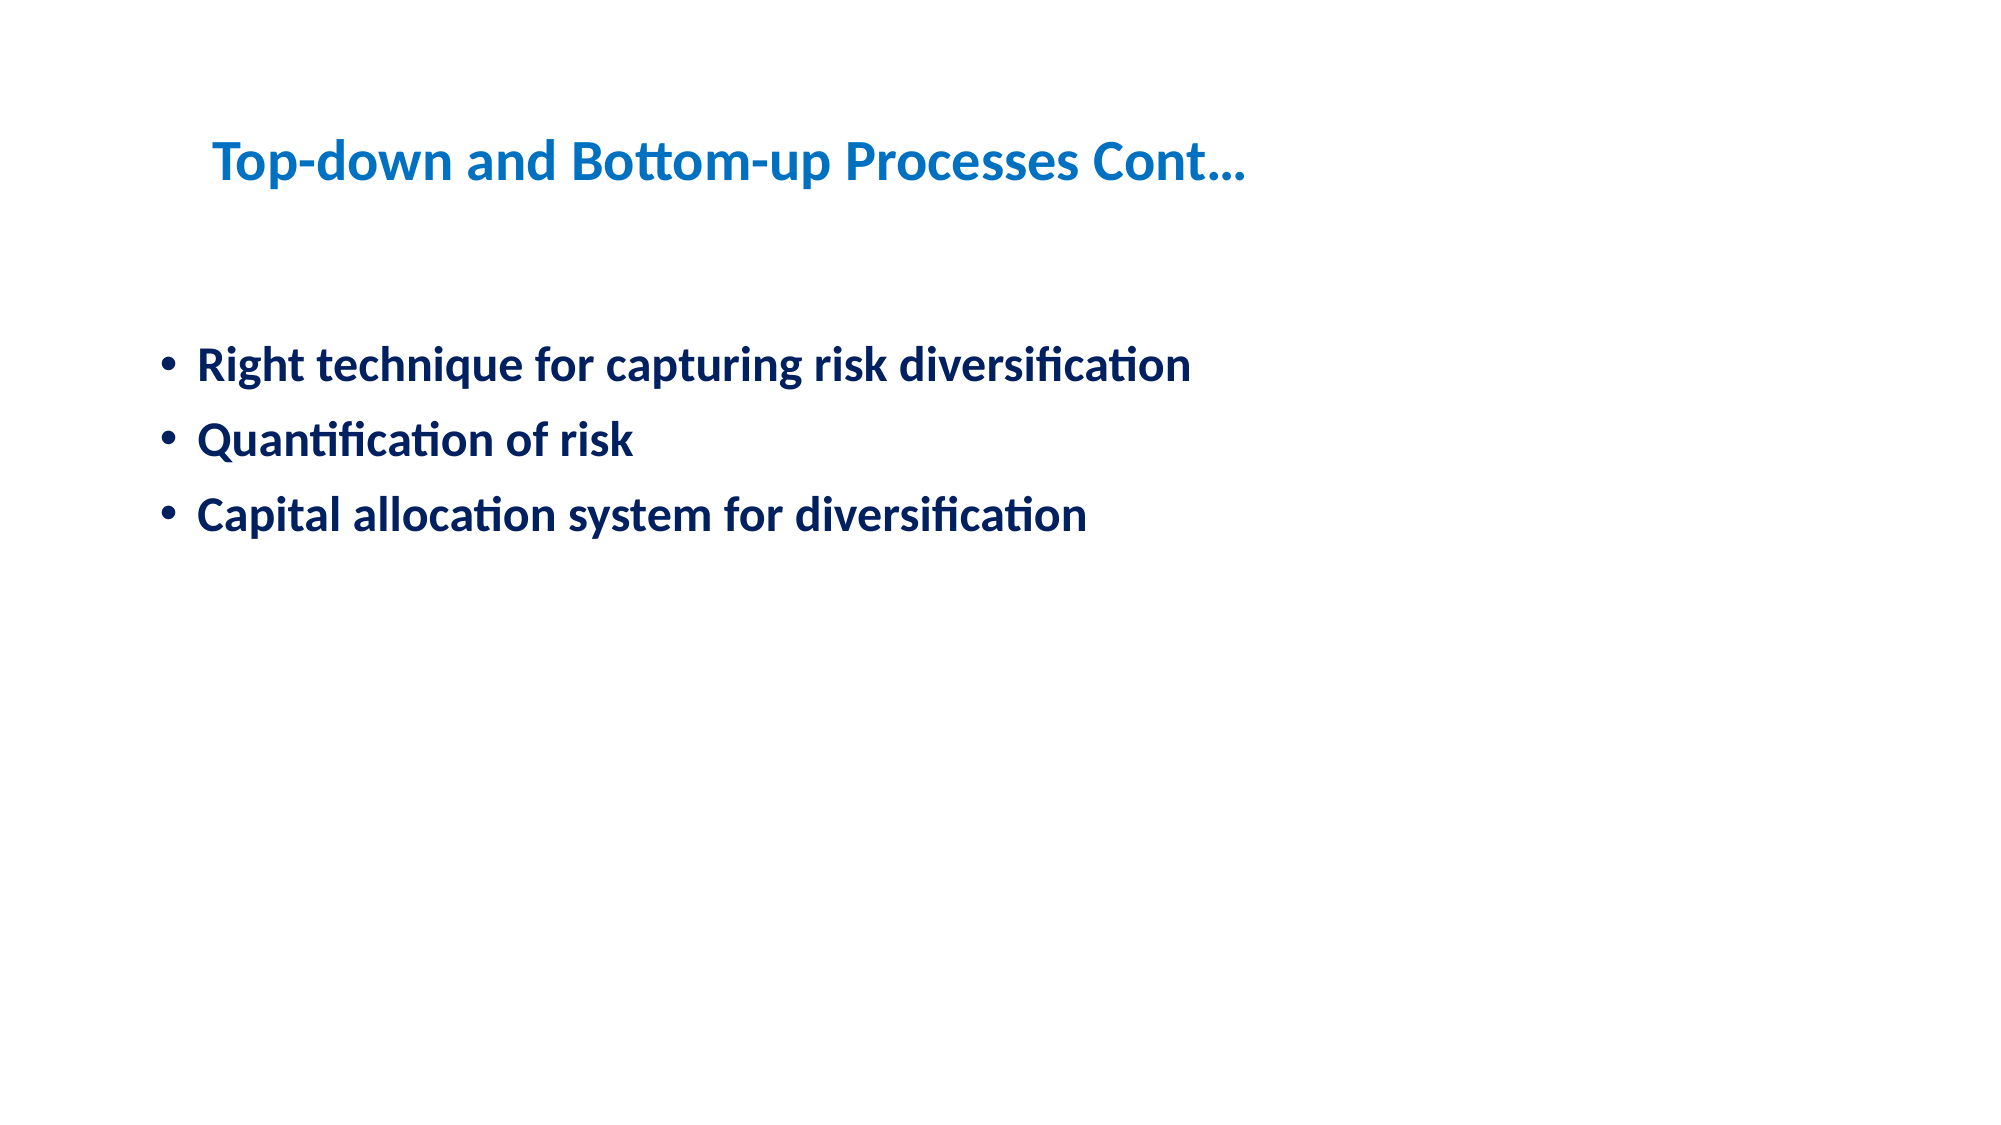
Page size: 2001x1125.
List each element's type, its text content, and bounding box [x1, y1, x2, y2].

list Right technique for capturing risk diversification Quantification of risk Capital allocation system for diversification [145, 331, 1562, 866]
text_box Top-down and Bottom-up Processes Cont… [197, 114, 1724, 200]
